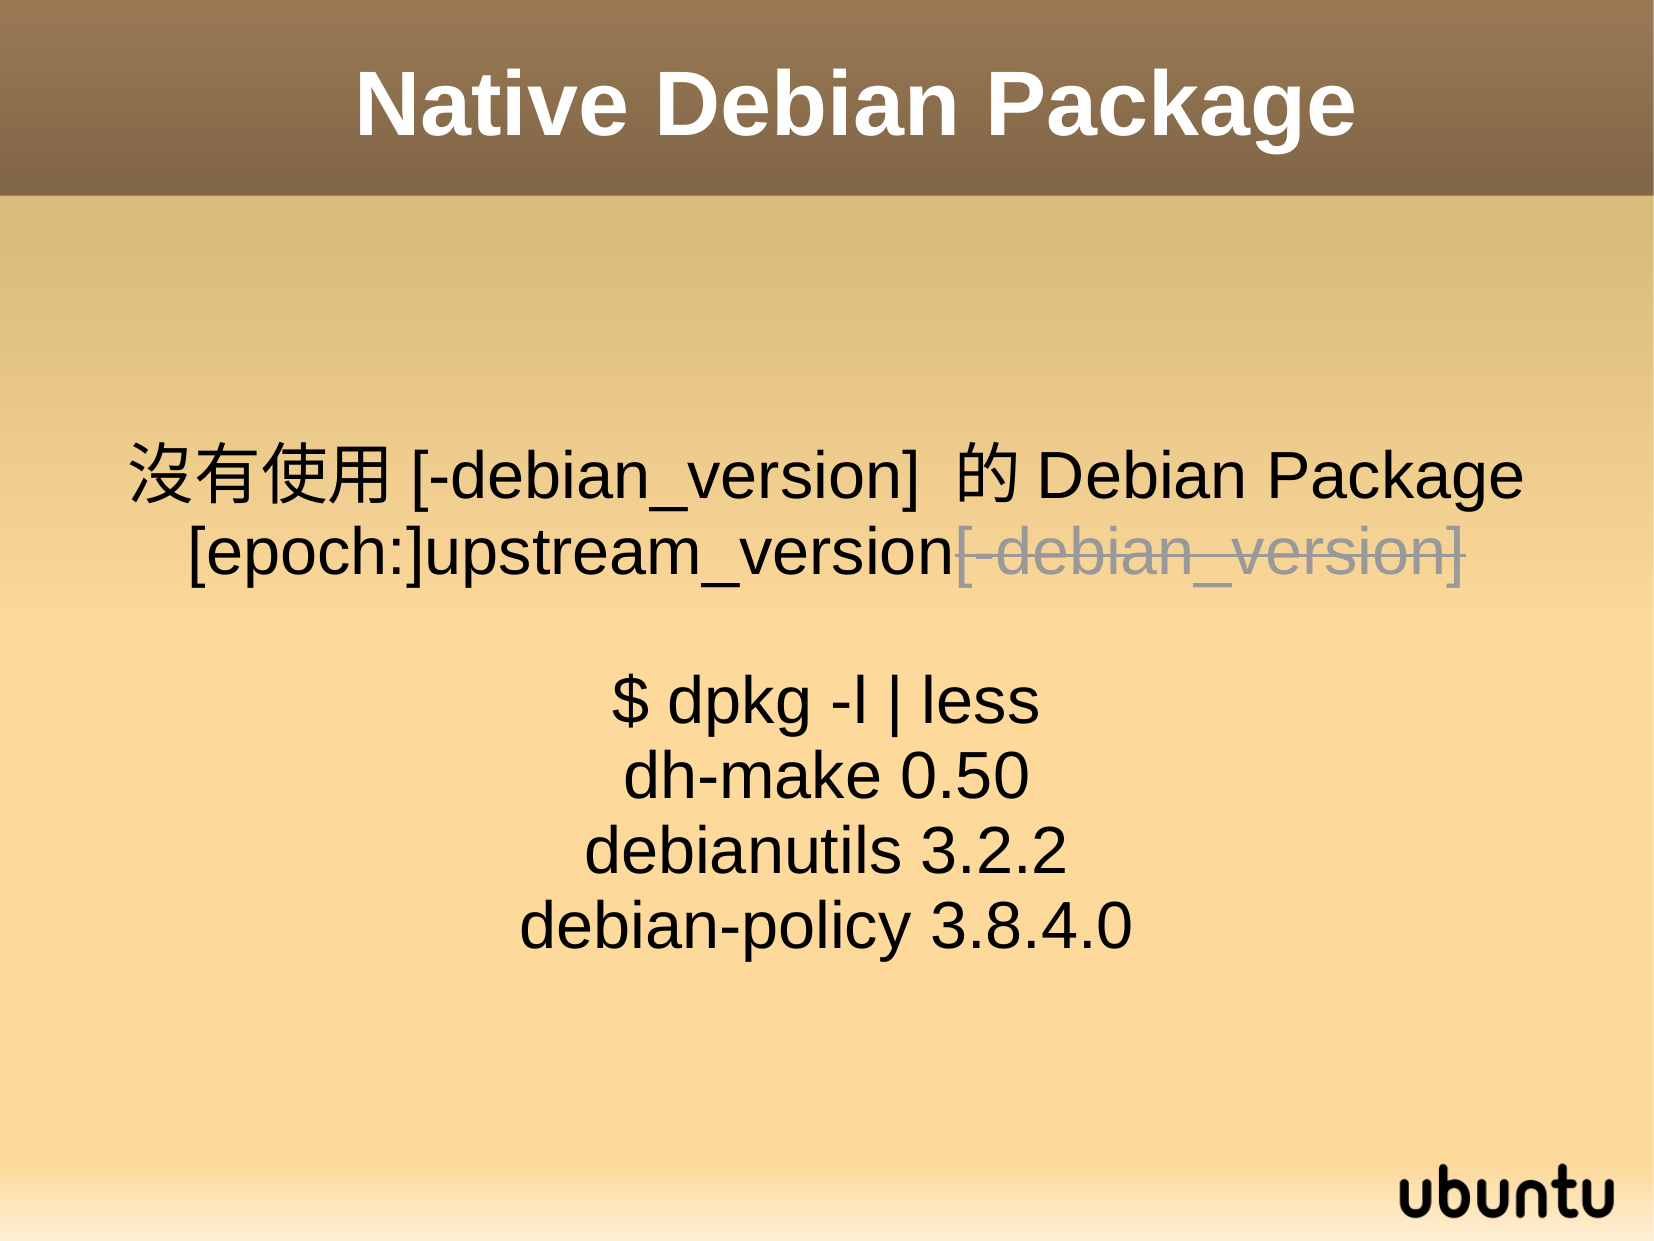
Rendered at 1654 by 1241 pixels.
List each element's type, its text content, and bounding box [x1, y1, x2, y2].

subtitle 沒有使用[-debian_version] 的Debian Package [epoch:]upstream_version[-debian_version] $ dpkg -l | less dh-make 0.50 debianutils 3.2.2 debian-policy 3.8.4.0 [82, 297, 1571, 1102]
title Native Debian Package [76, 7, 1565, 200]
picture [0, 0, 1654, 1241]
